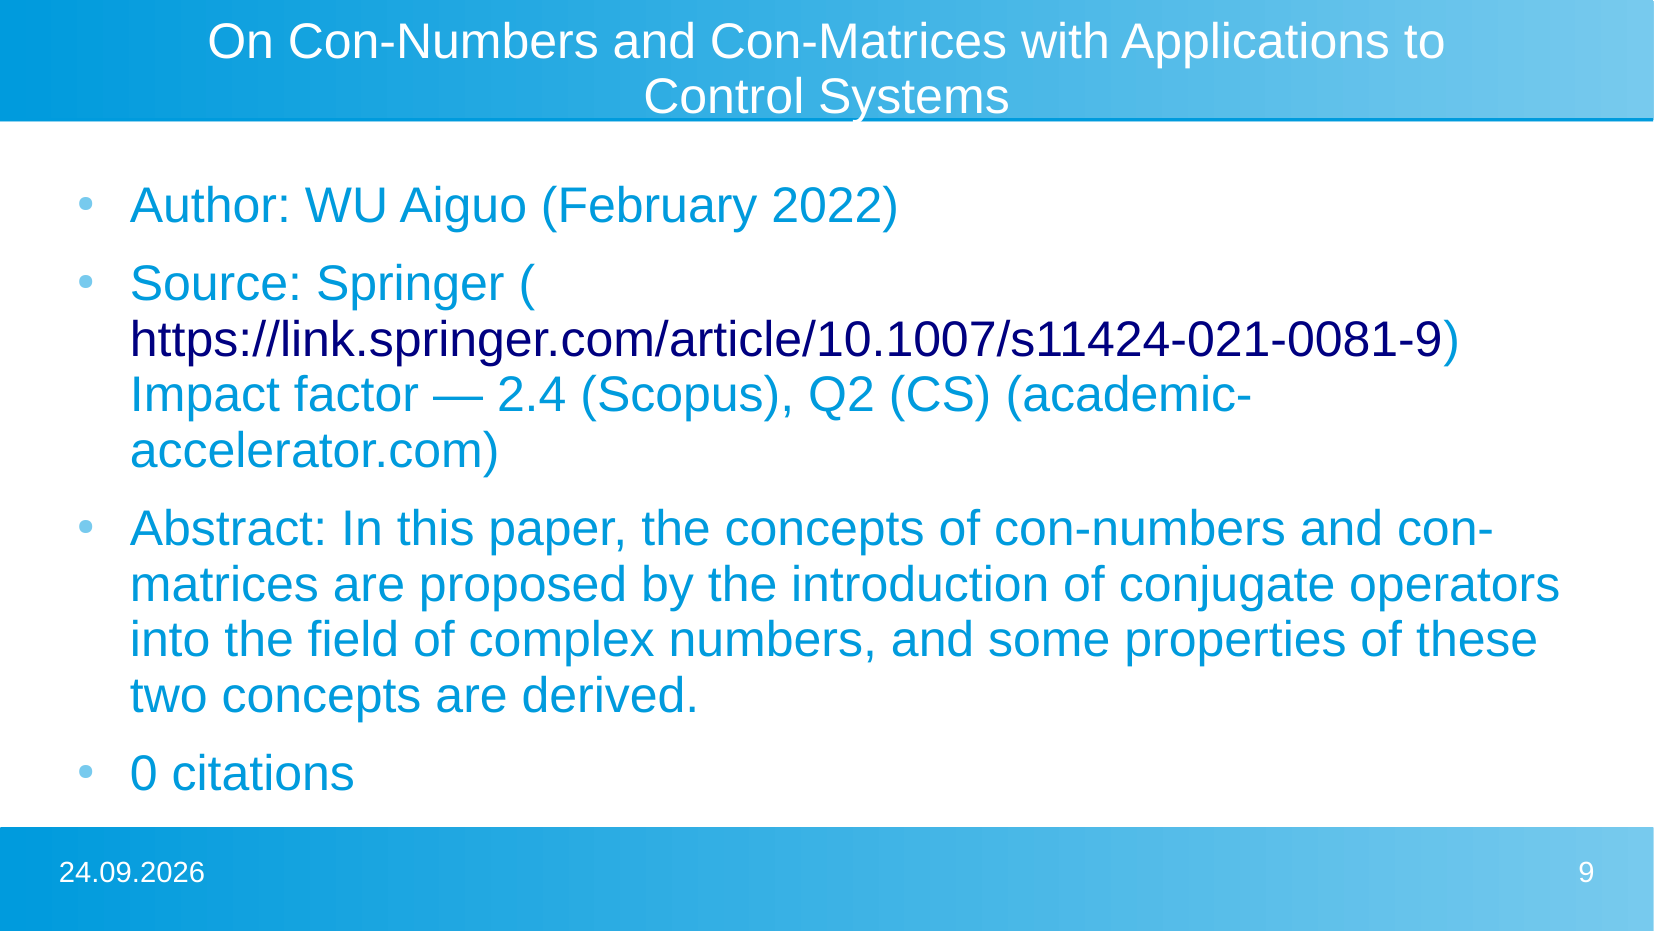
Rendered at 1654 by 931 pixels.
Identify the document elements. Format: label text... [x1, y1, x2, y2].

list Author: WU Aiguo (February 2022) Source: Springer (https://link.springer.com/article/10.1007/s11424-021-0081-9) Impact factor — 2.4 (Scopus), Q2 (CS) (academic-accelerator.com) Abstract: In this paper, the concepts of con-numbers and con-matrices are proposed by the introduction of conjugate operators into the field of complex numbers, and some properties of these two concepts are derived. 0 citations [59, 177, 1595, 768]
title On Con-Numbers and Con-Matrices with Applications to Control Systems [59, 12, 1595, 125]
